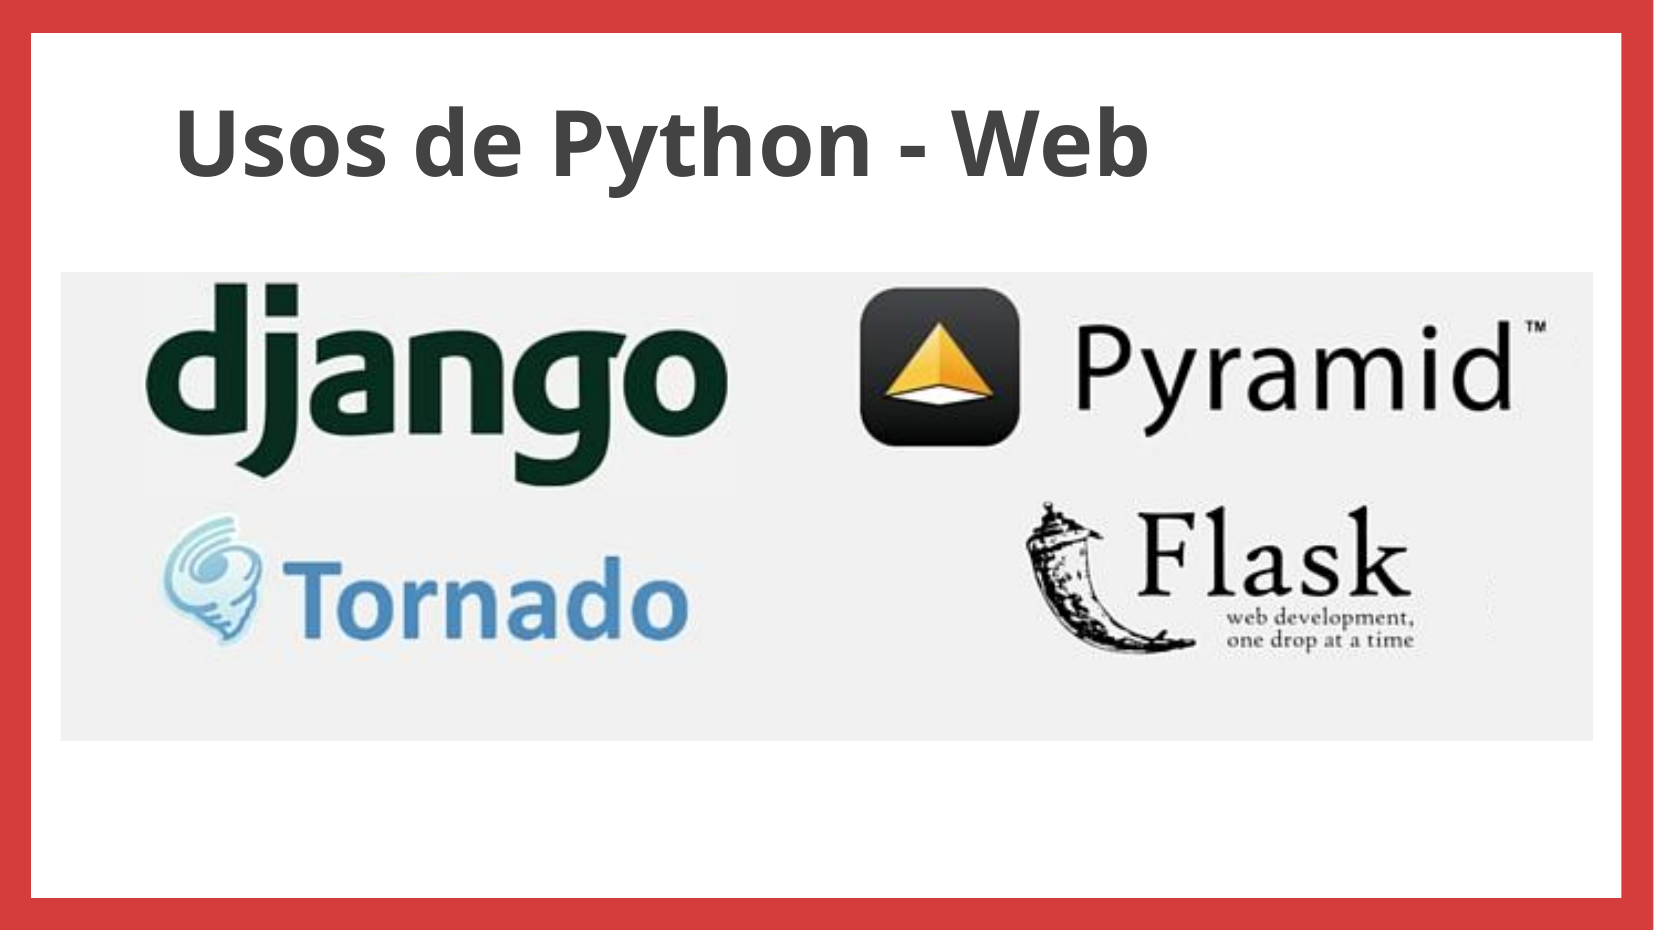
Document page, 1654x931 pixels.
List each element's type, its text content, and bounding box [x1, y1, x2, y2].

title Usos de Python - Web [157, 54, 1497, 239]
picture [60, 272, 1593, 741]
